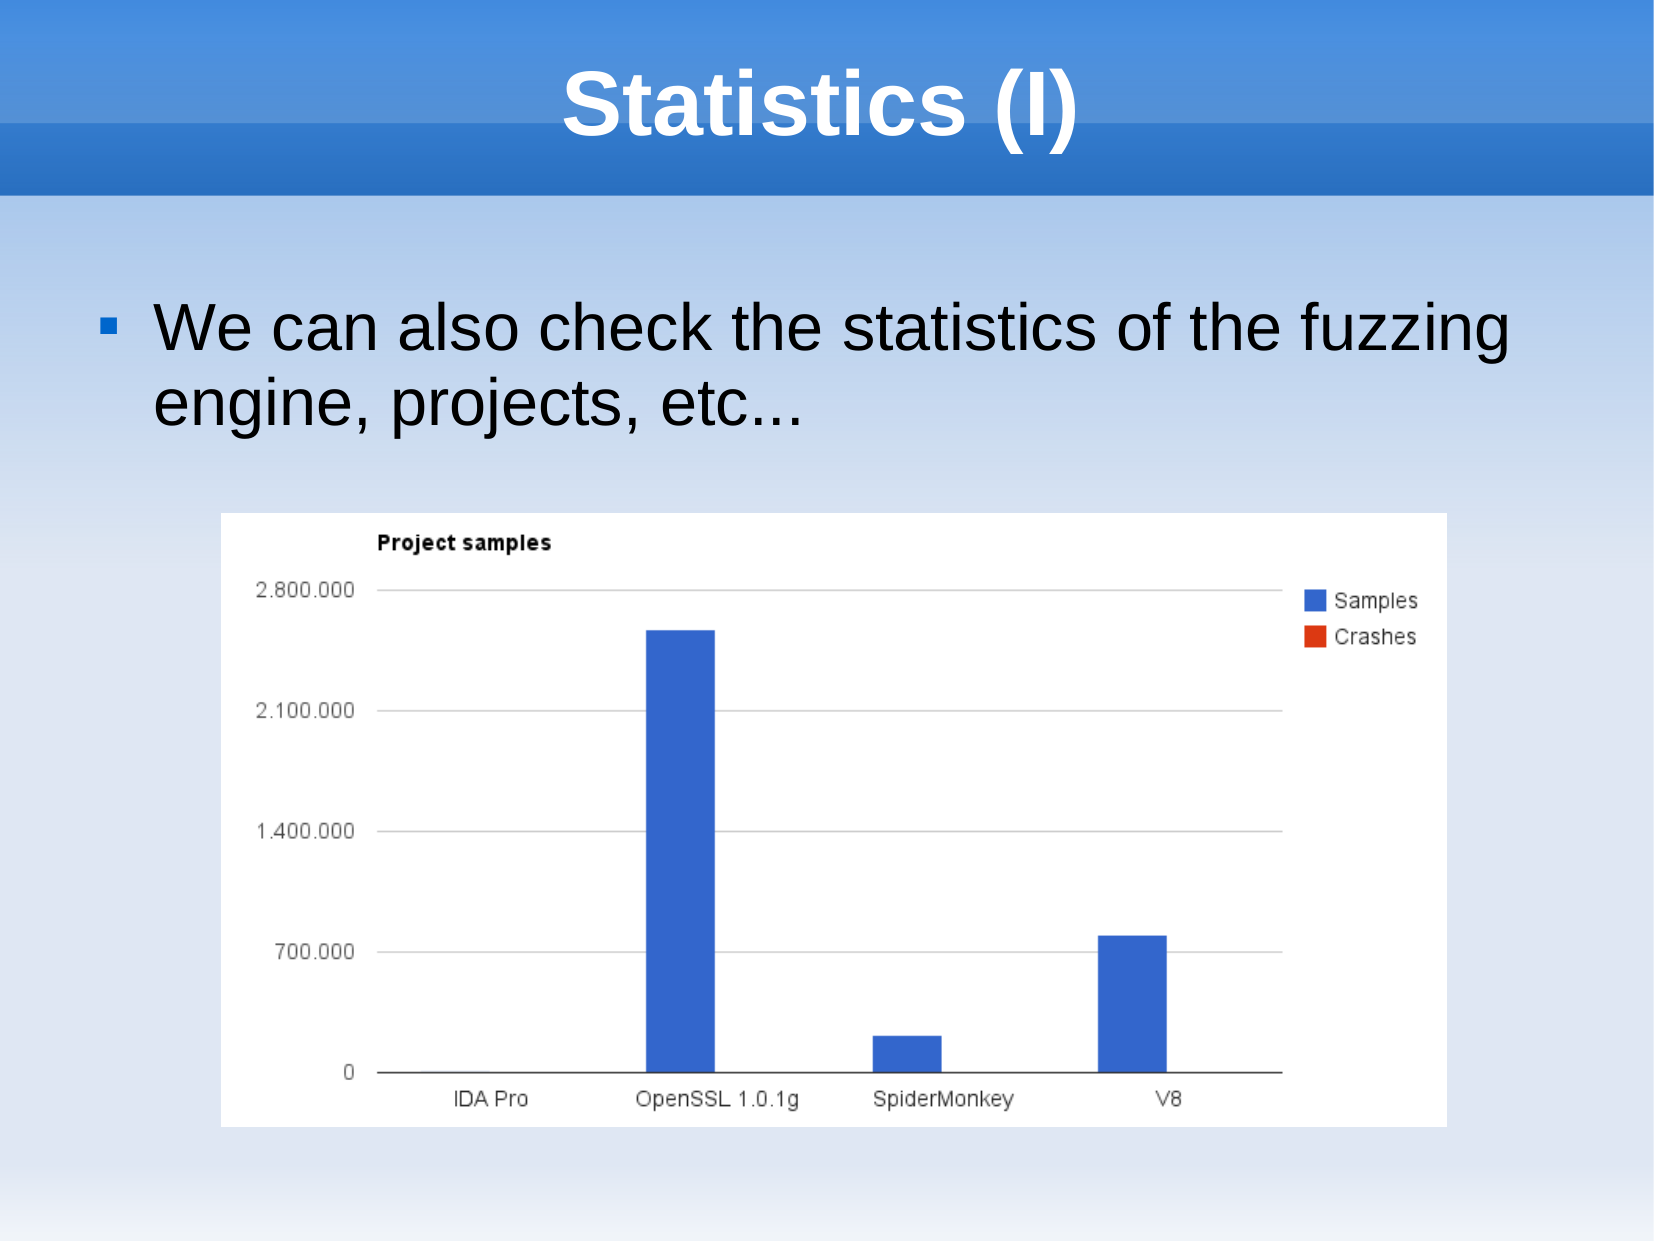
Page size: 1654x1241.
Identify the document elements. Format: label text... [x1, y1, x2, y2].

list We can also check the statistics of the fuzzing engine, projects, etc... [82, 290, 1571, 1109]
picture [0, 0, 1654, 1241]
title Statistics (I) [76, 0, 1565, 208]
